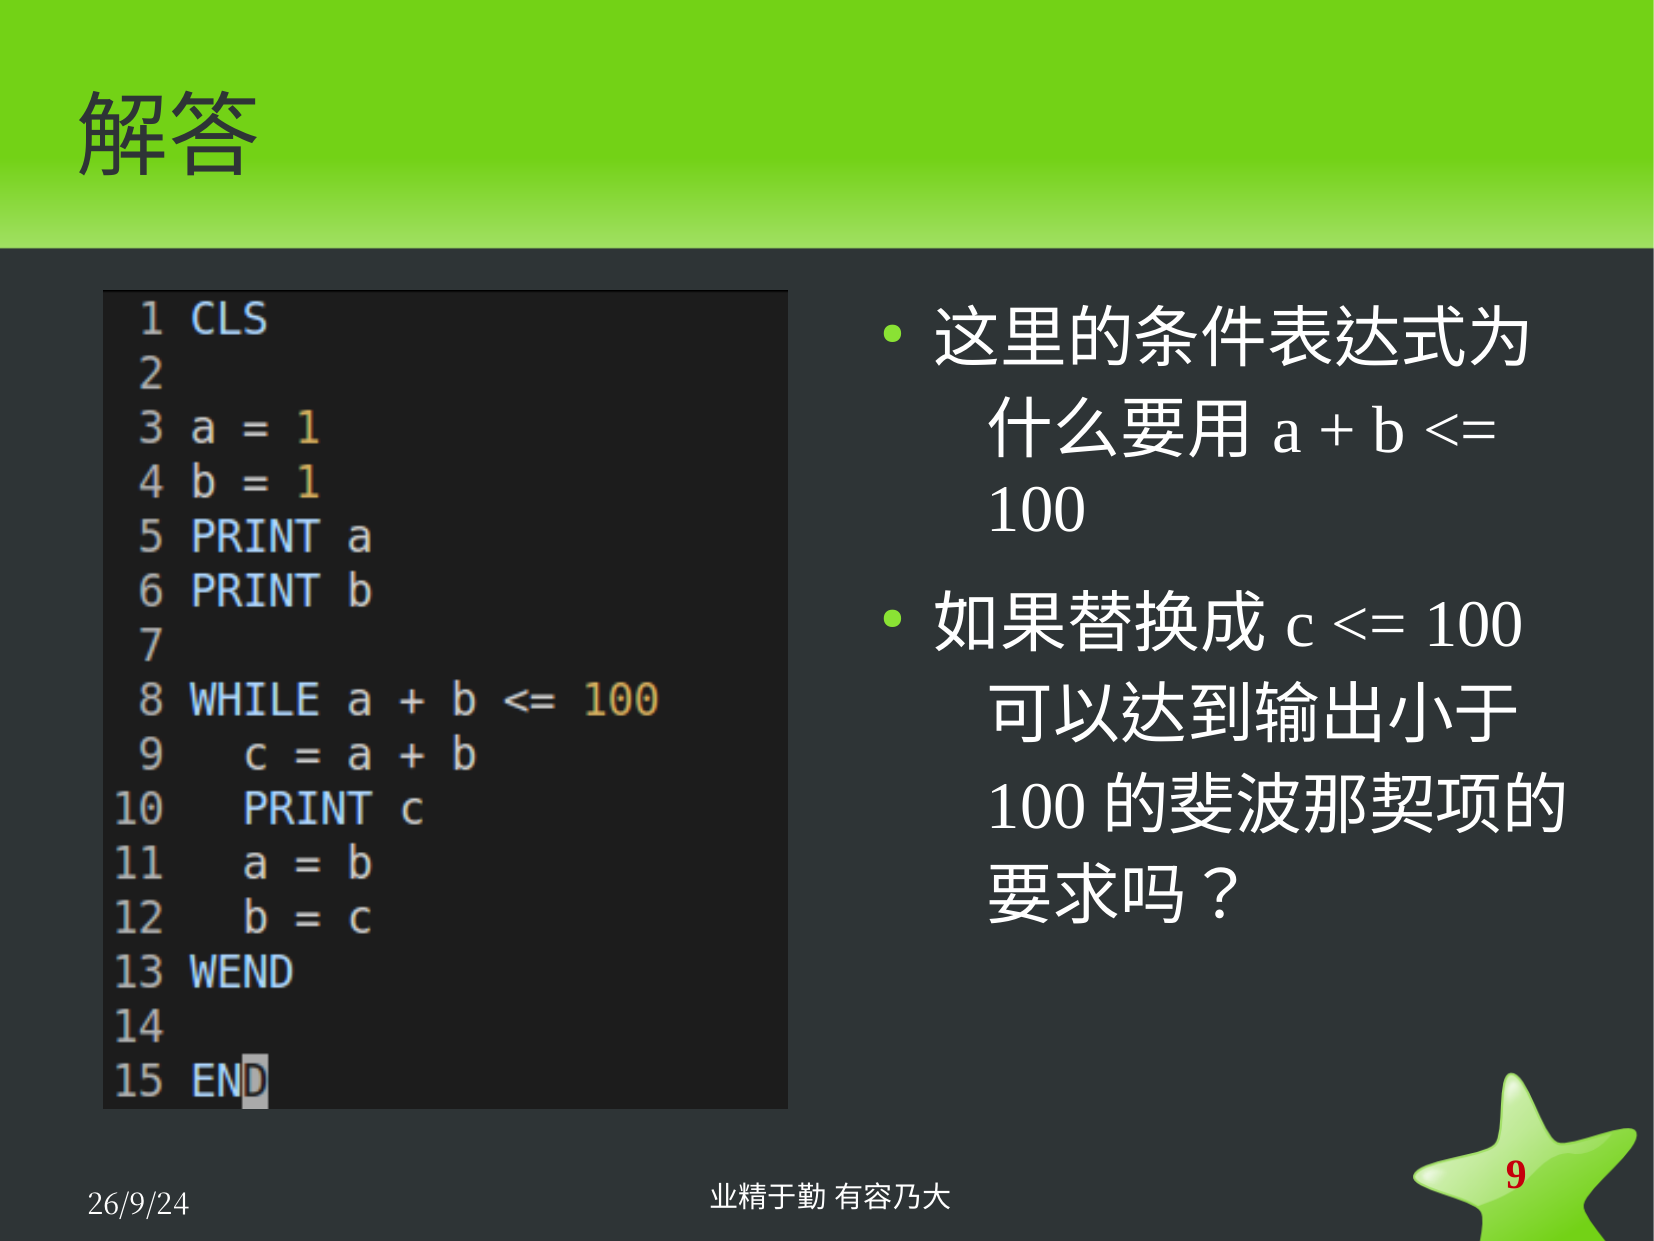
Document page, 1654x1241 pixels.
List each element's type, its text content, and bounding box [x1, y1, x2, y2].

picture [0, 0, 1654, 1241]
title 解答 [76, 29, 1565, 237]
list 这里的条件表达式为什么要用a + b <= 100 如果替换成c <= 100可以达到输出小于100的斐波那契项的要求吗？ [845, 290, 1572, 1109]
